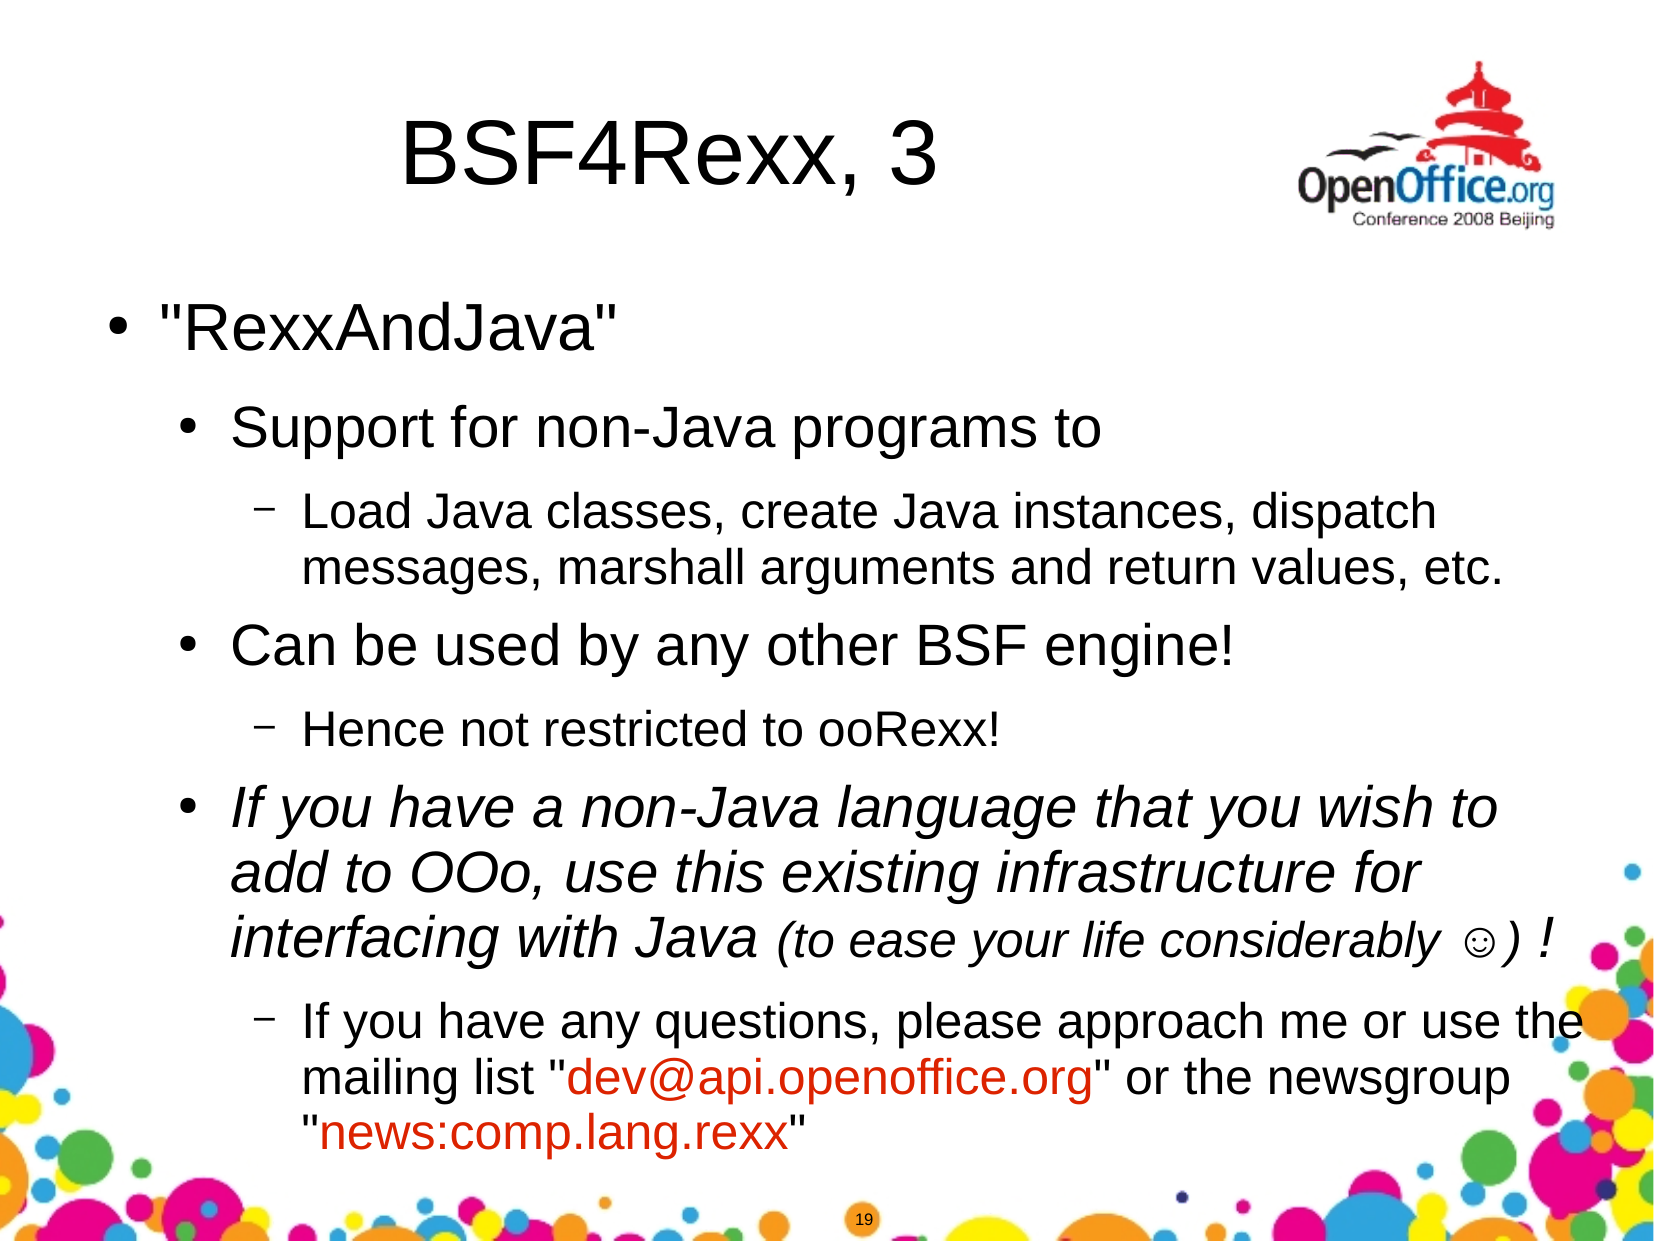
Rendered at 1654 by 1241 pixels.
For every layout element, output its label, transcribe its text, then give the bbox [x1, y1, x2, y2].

list "RexxAndJava" Support for non-Java programs to Load Java classes, create Java instances, dispatch messages, marshall arguments and return values, etc. Can be used by any other BSF engine! Hence not restricted to ooRexx! If you have a non-Java language that you wish to add to OOo, use this existing infrastructure for interfacing with Java (to ease your life considerably ☺) ! If you have any questions, please approach me or use the mailing list "dev@api.openoffice.org" or the newsgroup "news:comp.lang.rexx" [88, 290, 1608, 1159]
title BSF4Rexx, 3 [82, 56, 1258, 250]
picture [1285, 51, 1569, 250]
picture [0, 810, 1654, 1241]
